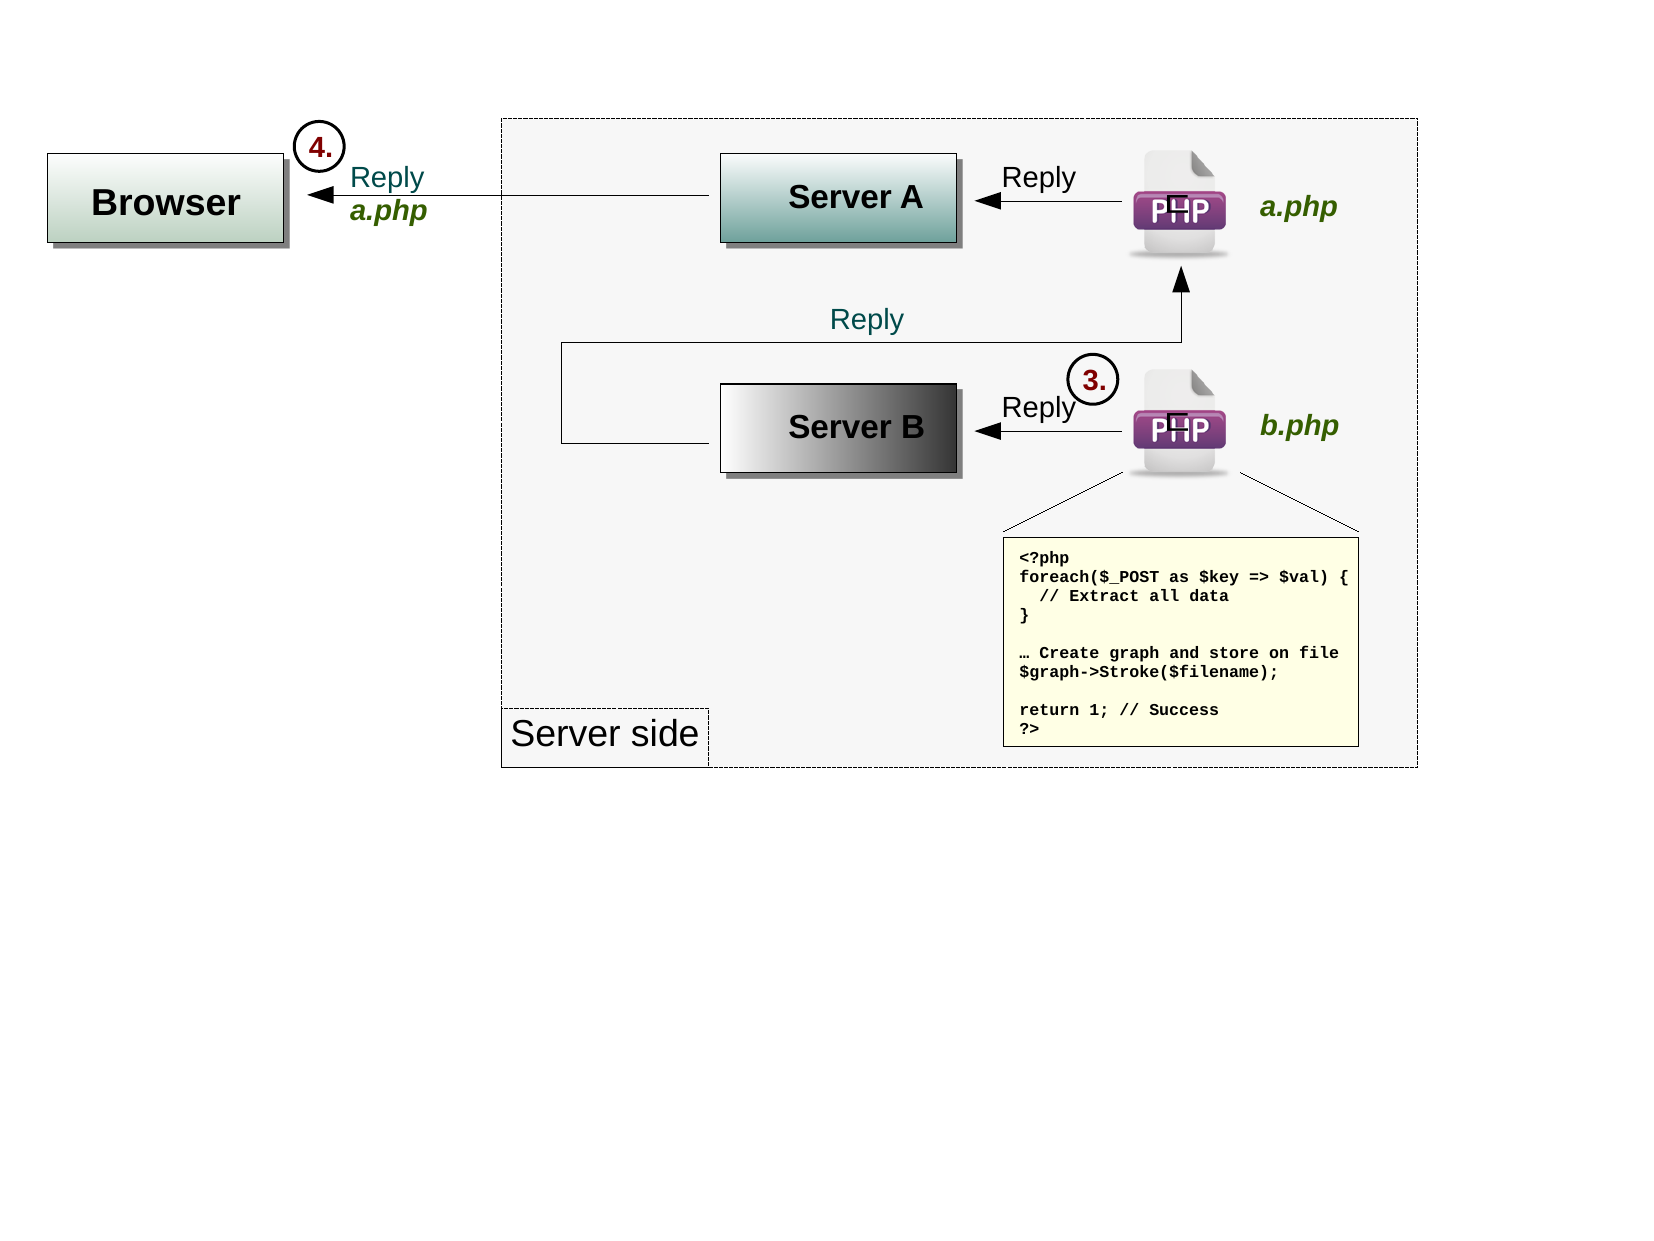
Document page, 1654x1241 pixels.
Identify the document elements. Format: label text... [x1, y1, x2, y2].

text_box Reply [986, 153, 1092, 201]
text_box Reply [814, 295, 920, 343]
text_box a.php [1245, 182, 1353, 231]
text_box [501, 118, 1418, 768]
text_box Browser [76, 174, 302, 234]
text_box Reply [986, 383, 1092, 432]
text_box Server B [773, 401, 940, 454]
text_box 3. [1067, 356, 1123, 404]
text_box 4. [294, 123, 349, 171]
text_box Reply a.php [335, 153, 448, 234]
text_box Server A [773, 171, 938, 224]
text_box <?php foreach($_POST as $key => $val) { // Extract all data } … Create graph and store on file $graph->Stroke($filename); return 1; // Success ?> [1004, 541, 1365, 747]
picture [1122, 360, 1235, 485]
text_box [47, 153, 284, 243]
text_box b.php [1245, 401, 1355, 449]
picture [1122, 141, 1235, 266]
text_box Server side [495, 705, 715, 762]
